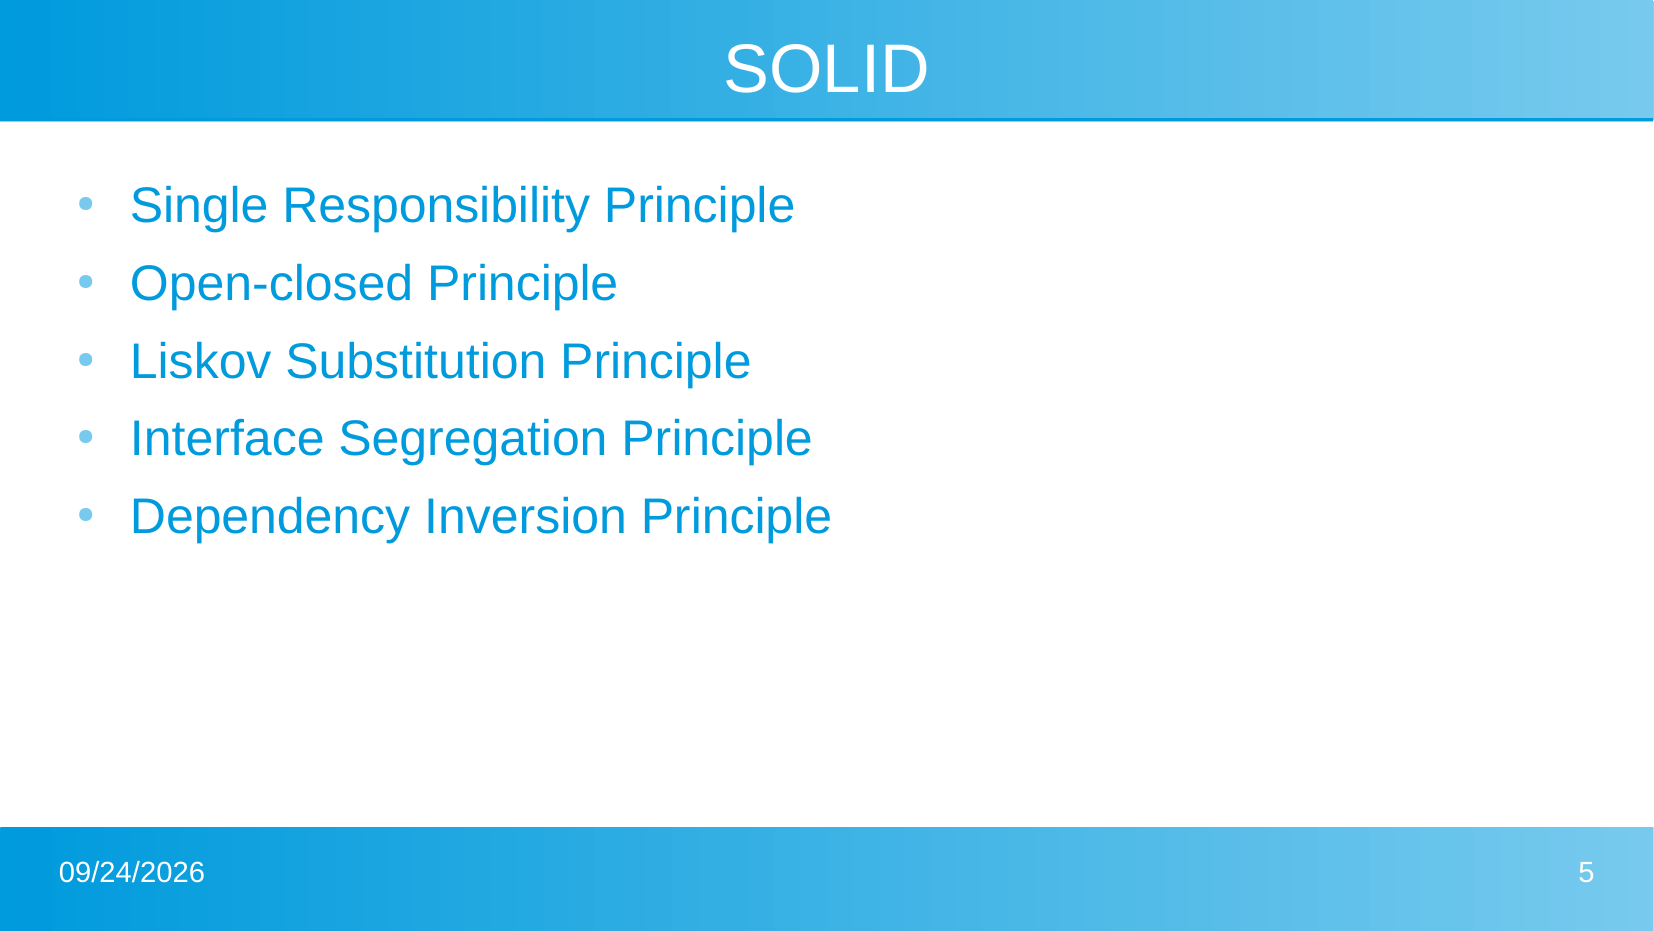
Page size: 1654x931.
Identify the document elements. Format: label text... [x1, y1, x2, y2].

title SOLID [59, 29, 1595, 108]
list Single Responsibility Principle Open-closed Principle Liskov Substitution Principle Interface Segregation Principle Dependency Inversion Principle [59, 177, 1595, 768]
